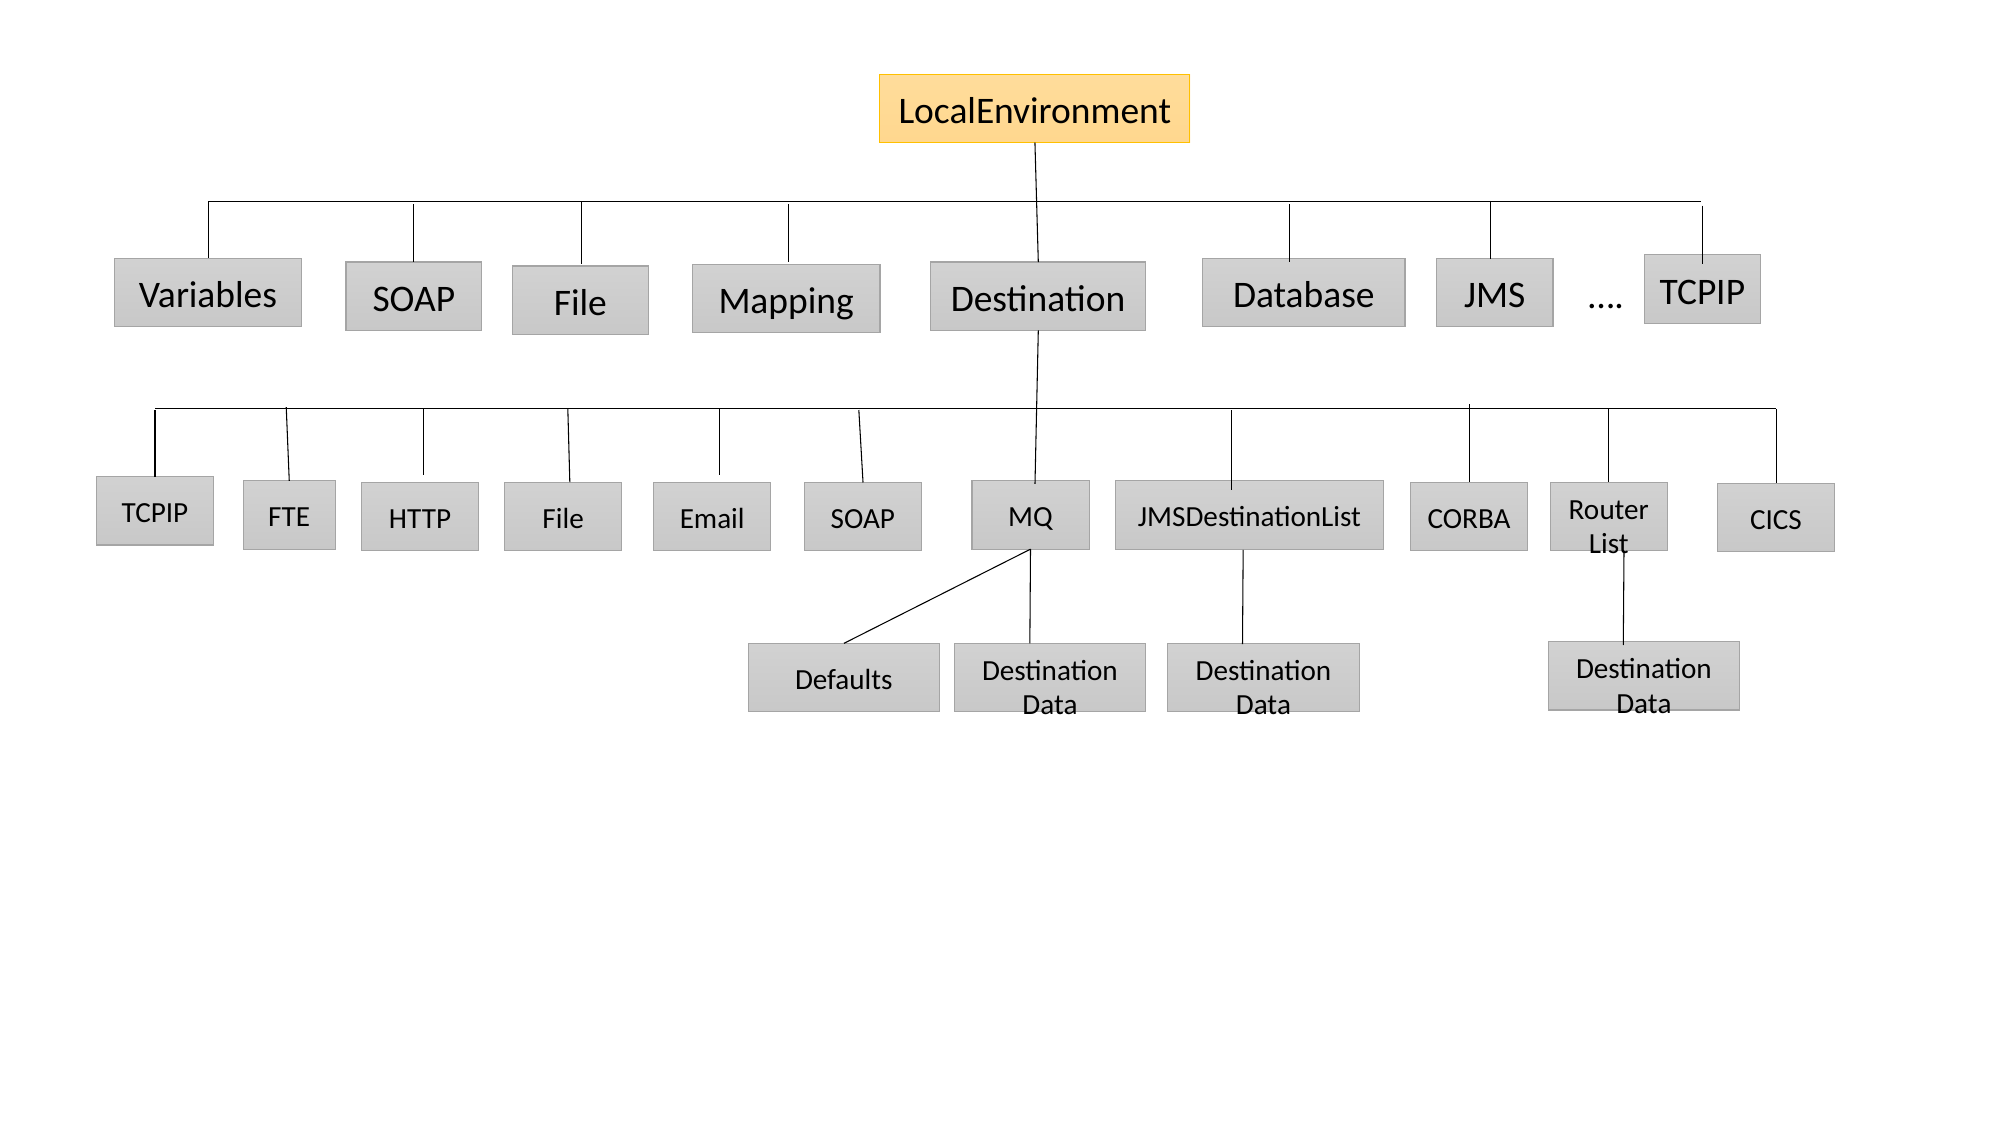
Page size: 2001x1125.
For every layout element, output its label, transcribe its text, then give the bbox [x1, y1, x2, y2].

text_box Database [1203, 258, 1405, 327]
text_box TCPIP [1644, 255, 1761, 323]
text_box Destination Data [1168, 643, 1359, 712]
text_box CORBA [1411, 482, 1528, 551]
text_box File [513, 266, 648, 334]
text_box CICS [1718, 483, 1835, 552]
text_box TCPIP [96, 477, 214, 545]
text_box JMS [1437, 258, 1553, 327]
text_box Defaults [748, 643, 940, 712]
text_box File [505, 482, 622, 551]
text_box MQ [972, 481, 1089, 549]
text_box …. [1573, 263, 1645, 325]
text_box HTTP [362, 482, 479, 551]
text_box Mapping [693, 265, 880, 333]
text_box SOAP [346, 262, 482, 330]
text_box RouterList [1550, 482, 1667, 551]
text_box JMSDestinationList [1116, 481, 1383, 549]
text_box Email [654, 482, 771, 551]
text_box Variables [115, 258, 302, 327]
text_box Destination Data [1548, 642, 1740, 710]
text_box FTE [243, 481, 335, 549]
text_box Destination Data [954, 643, 1146, 712]
text_box LocalEnvironment [880, 74, 1190, 142]
text_box SOAP [805, 482, 922, 551]
text_box Destination [931, 262, 1146, 330]
